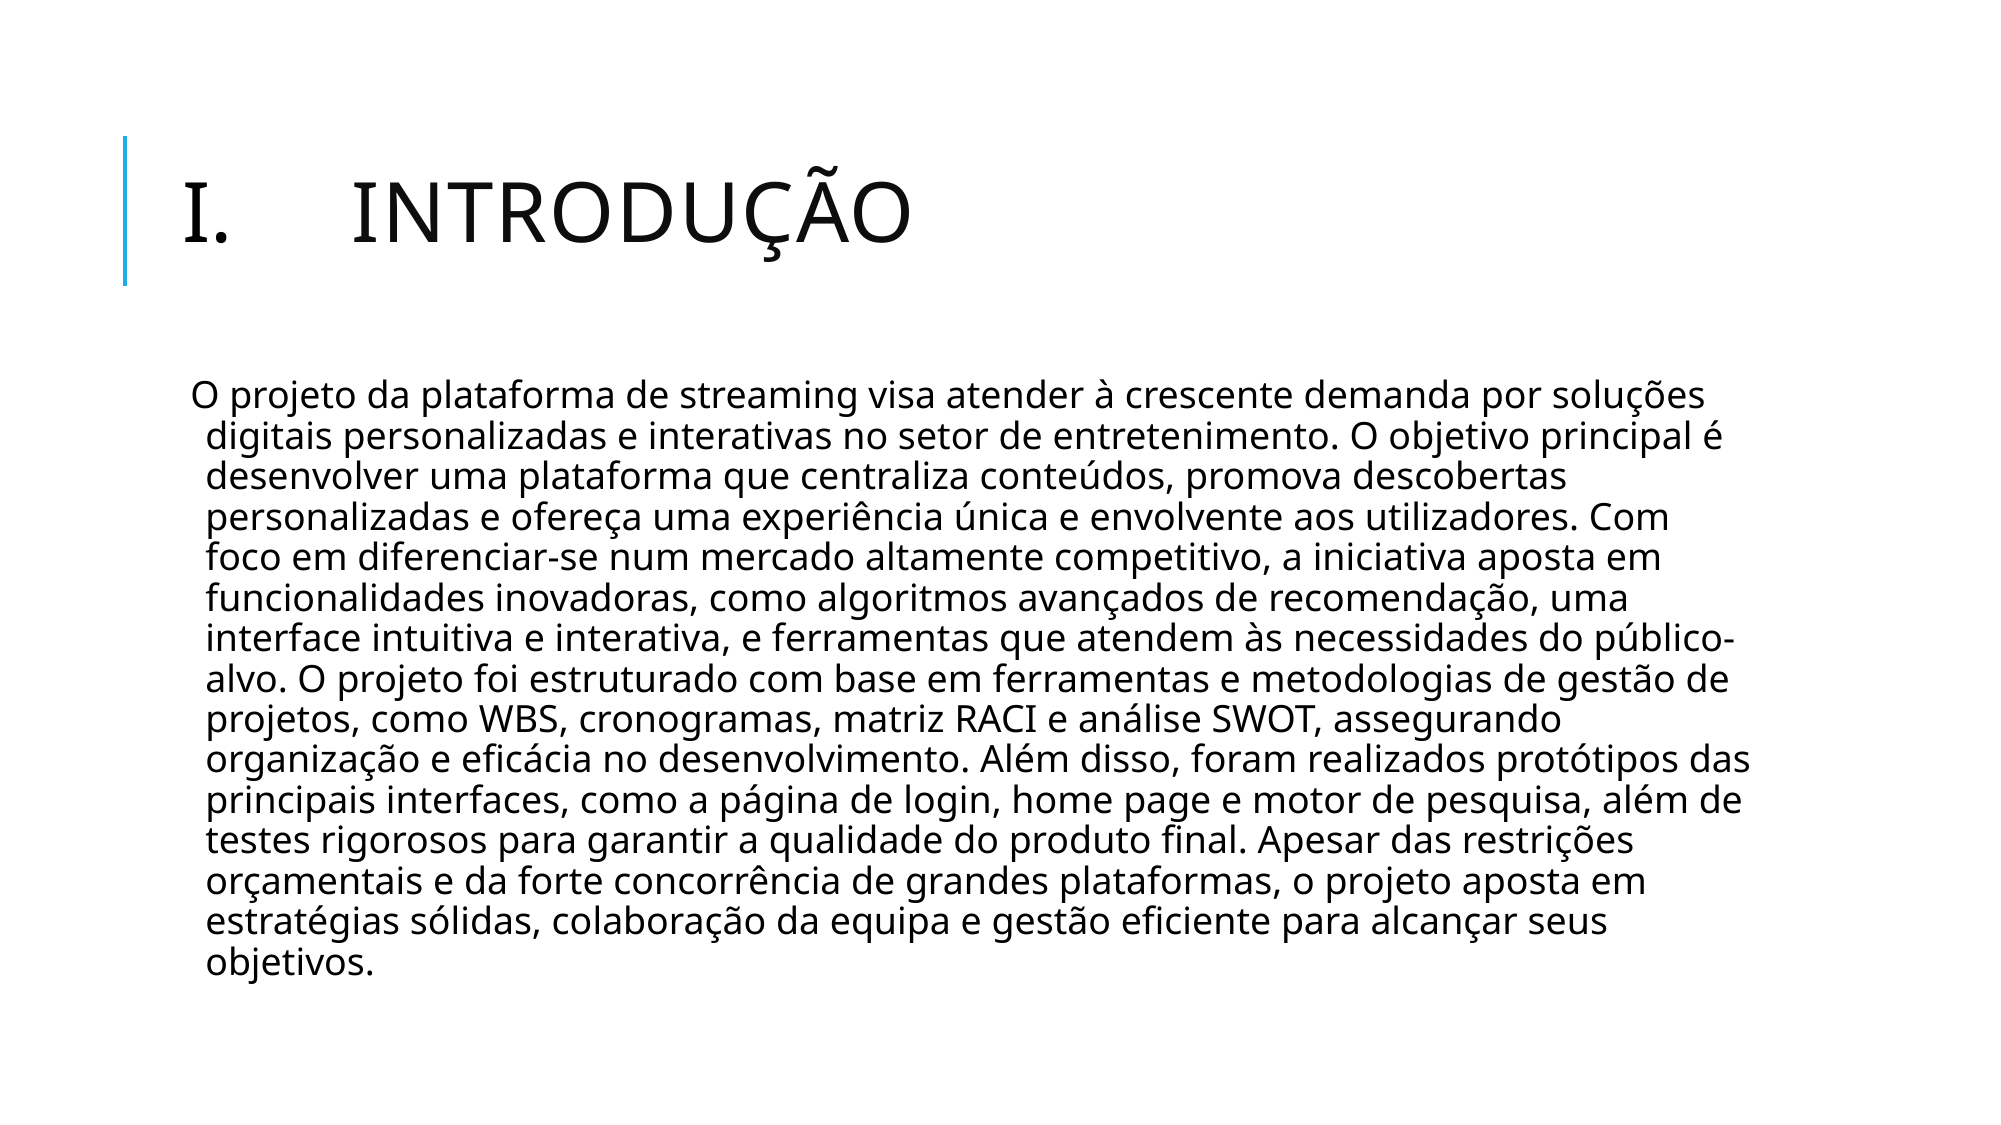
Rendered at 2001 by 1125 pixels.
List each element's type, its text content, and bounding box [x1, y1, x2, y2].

list O projeto da plataforma de streaming visa atender à crescente demanda por soluções digitais personalizadas e interativas no setor de entretenimento. O objetivo principal é desenvolver uma plataforma que centraliza conteúdos, promova descobertas personalizadas e ofereça uma experiência única e envolvente aos utilizadores. Com foco em diferenciar-se num mercado altamente competitivo, a iniciativa aposta em funcionalidades inovadoras, como algoritmos avançados de recomendação, uma interface intuitiva e interativa, e ferramentas que atendem às necessidades do público-alvo. O projeto foi estruturado com base em ferramentas e metodologias de gestão de projetos, como WBS, cronogramas, matriz RACI e análise SWOT, assegurando organização e eficácia no desenvolvimento. Além disso, foram realizados protótipos das principais interfaces, como a página de login, home page e motor de pesquisa, além de testes rigorosos para garantir a qualidade do produto final. Apesar das restrições orçamentais e da forte concorrência de grandes plataformas, o projeto aposta em estratégias sólidas, colaboração da equipa e gestão eficiente para alcançar seus objetivos. [168, 368, 1763, 1029]
title Introdução [168, 96, 1763, 343]
